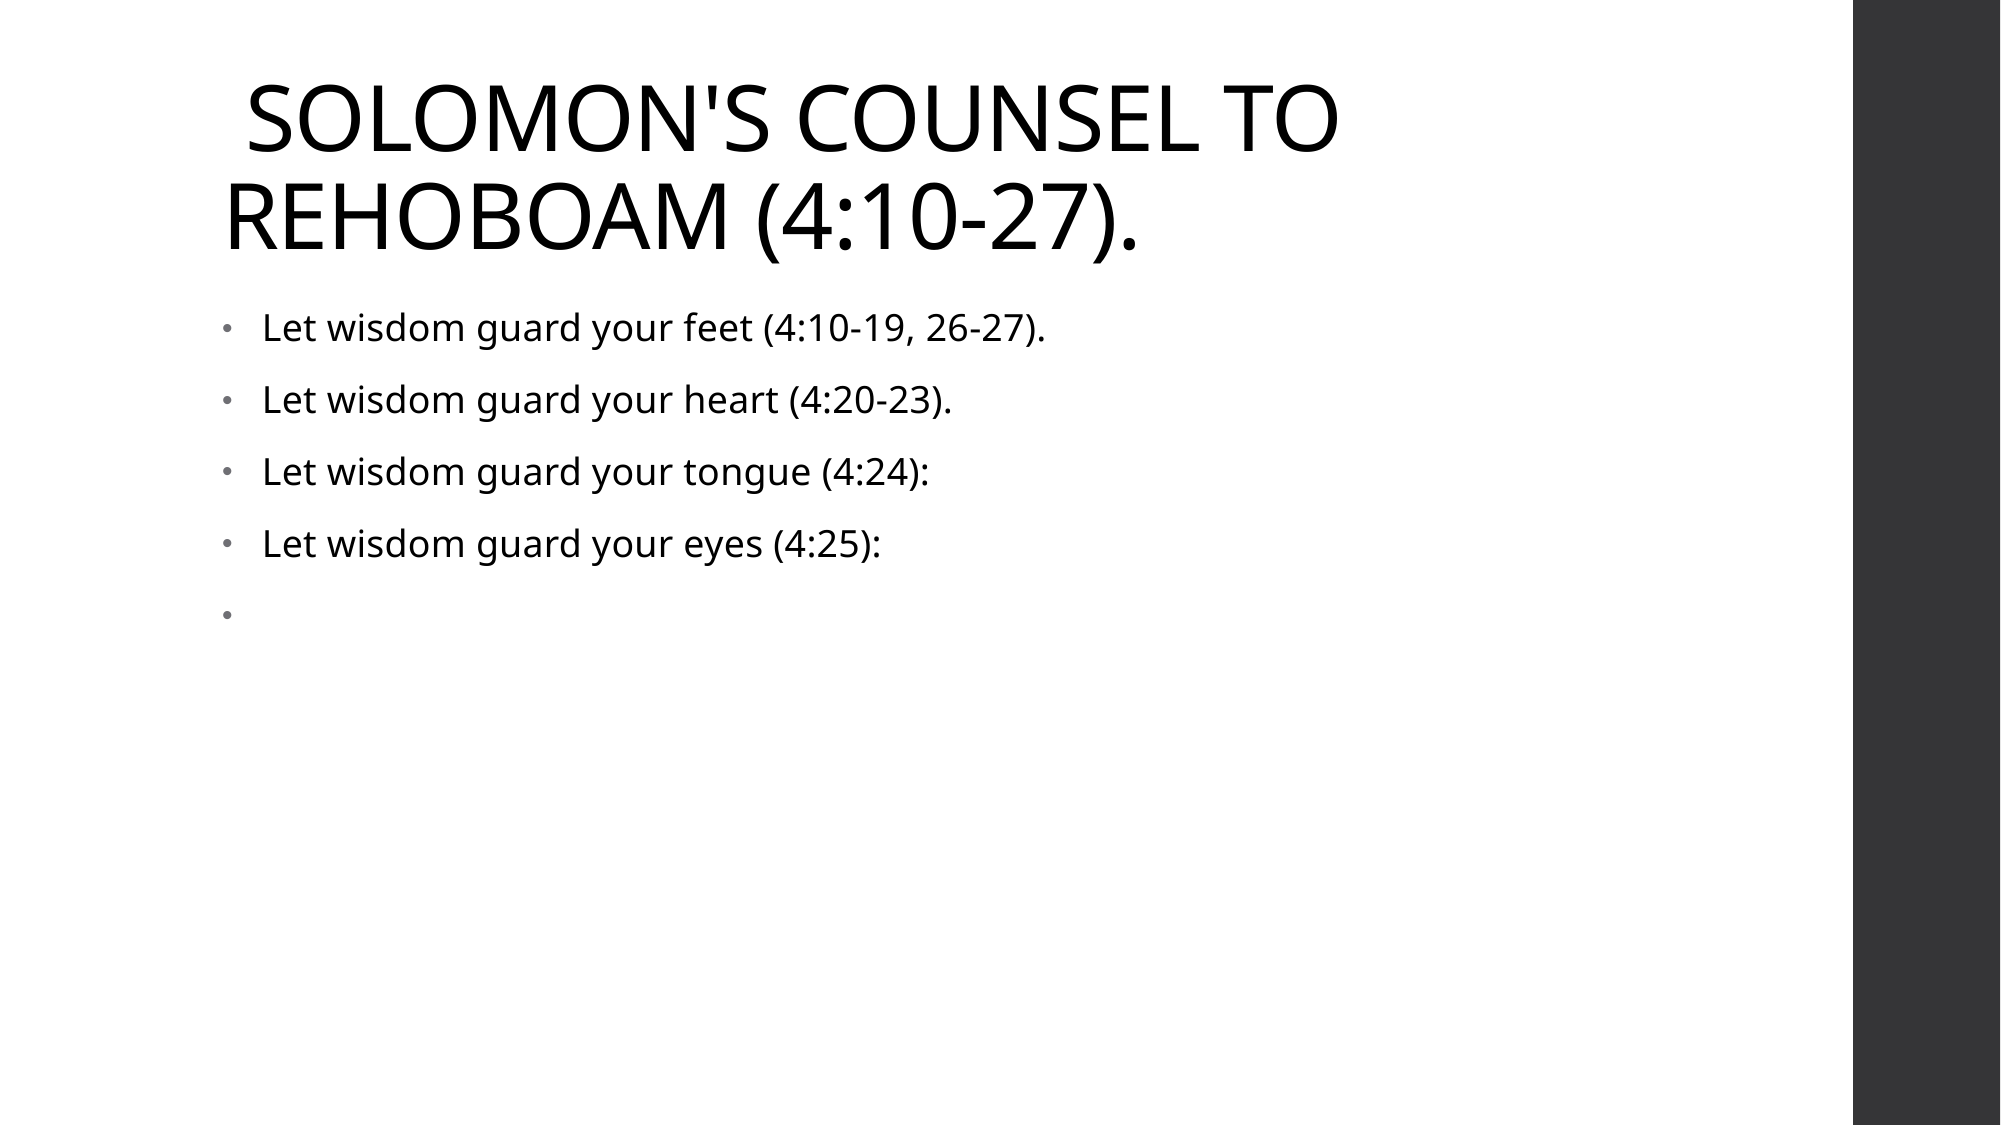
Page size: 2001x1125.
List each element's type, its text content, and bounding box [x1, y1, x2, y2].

list Let wisdom guard your feet (4:10-19, 26-27). Let wisdom guard your heart (4:20-23). Let wisdom guard your tongue (4:24): Let wisdom guard your eyes (4:25): [206, 299, 1617, 1014]
title SOLOMON'S COUNSEL TO REHOBOAM (4:10-27). [206, 60, 1797, 278]
